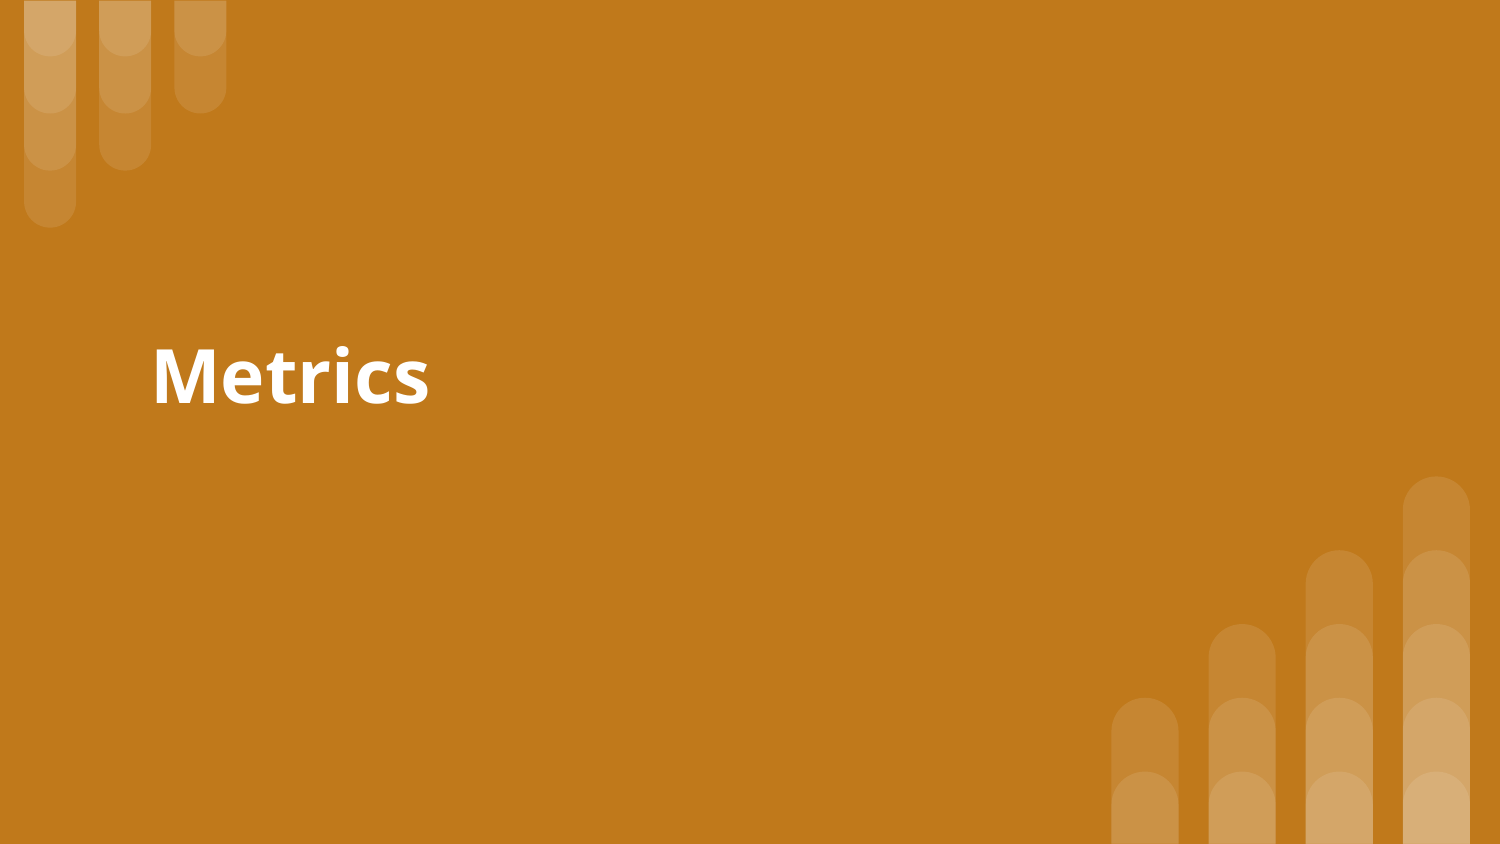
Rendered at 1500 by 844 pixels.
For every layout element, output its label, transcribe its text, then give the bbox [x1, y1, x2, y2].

title Metrics [135, 264, 1097, 572]
